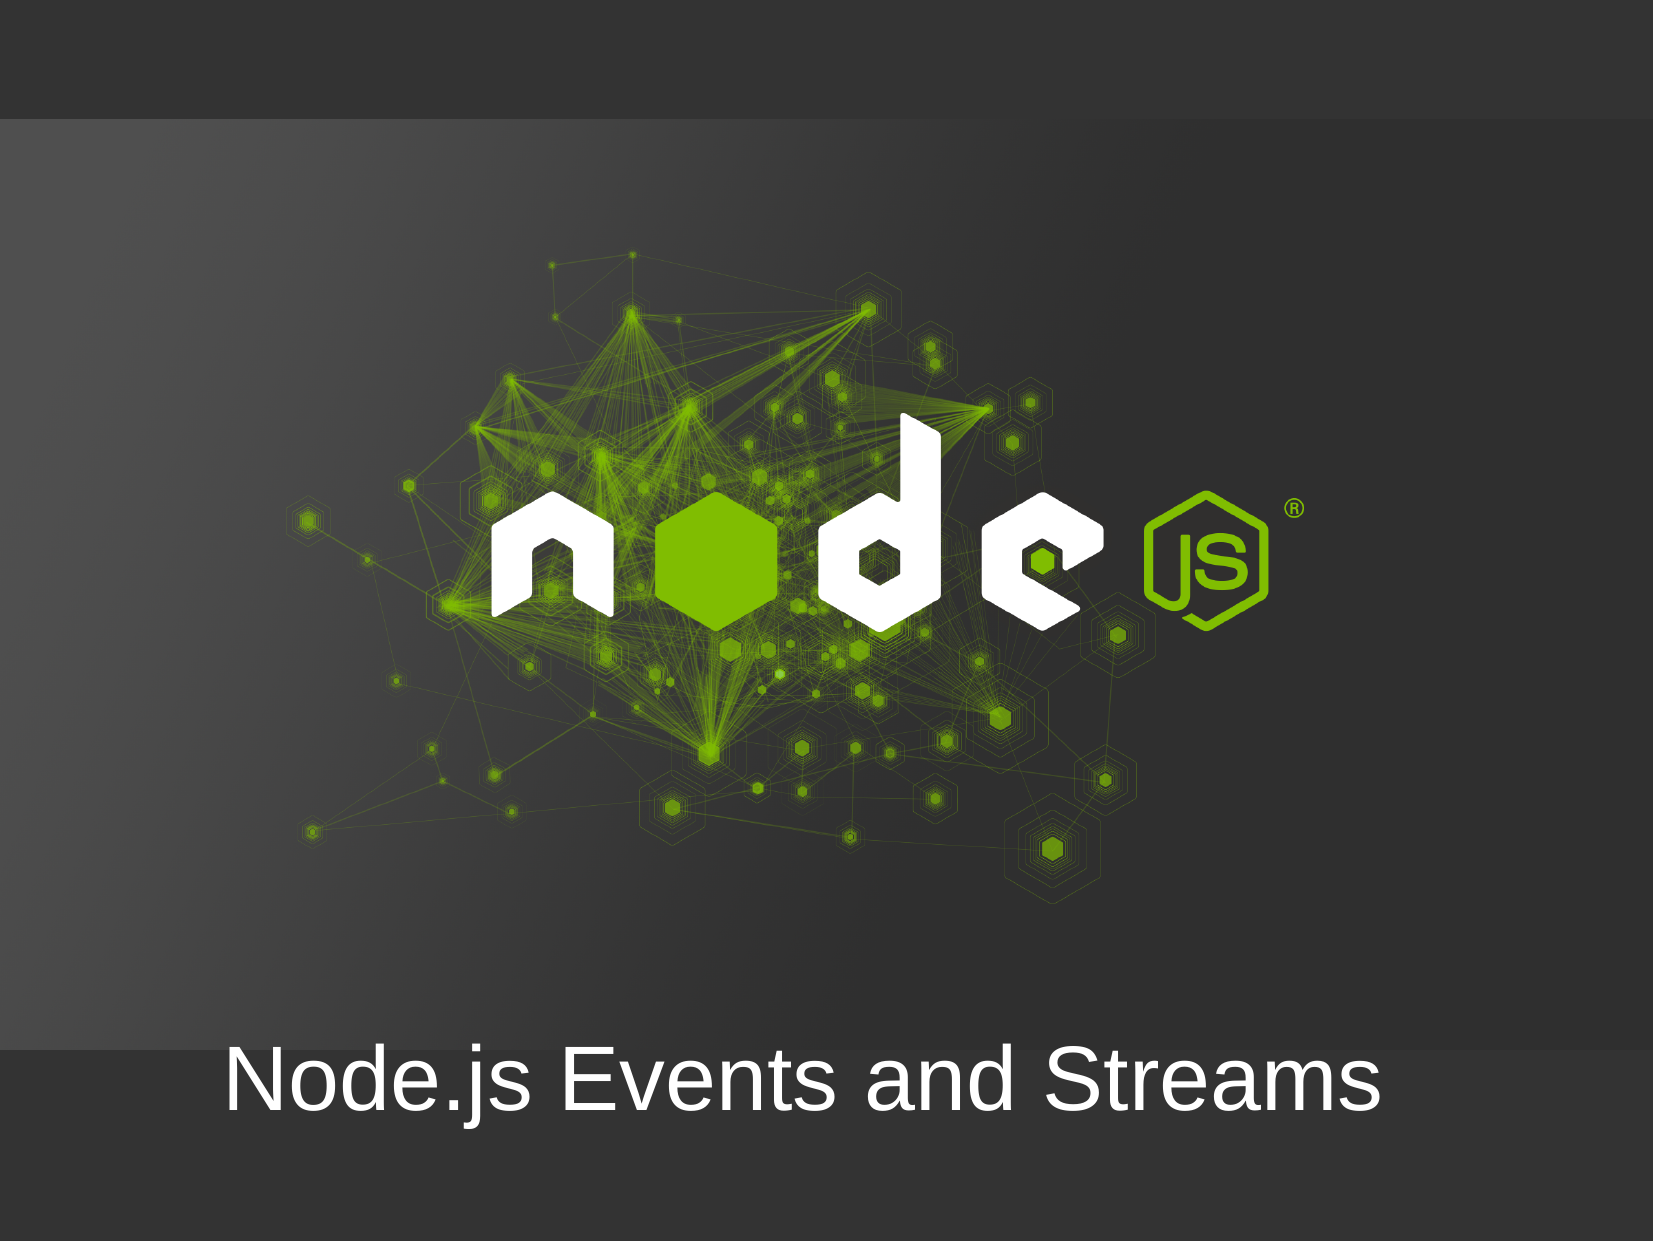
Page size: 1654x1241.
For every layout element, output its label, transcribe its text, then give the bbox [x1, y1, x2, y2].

title Node.js Events and Streams [60, 975, 1548, 1183]
picture [0, 119, 1653, 1051]
